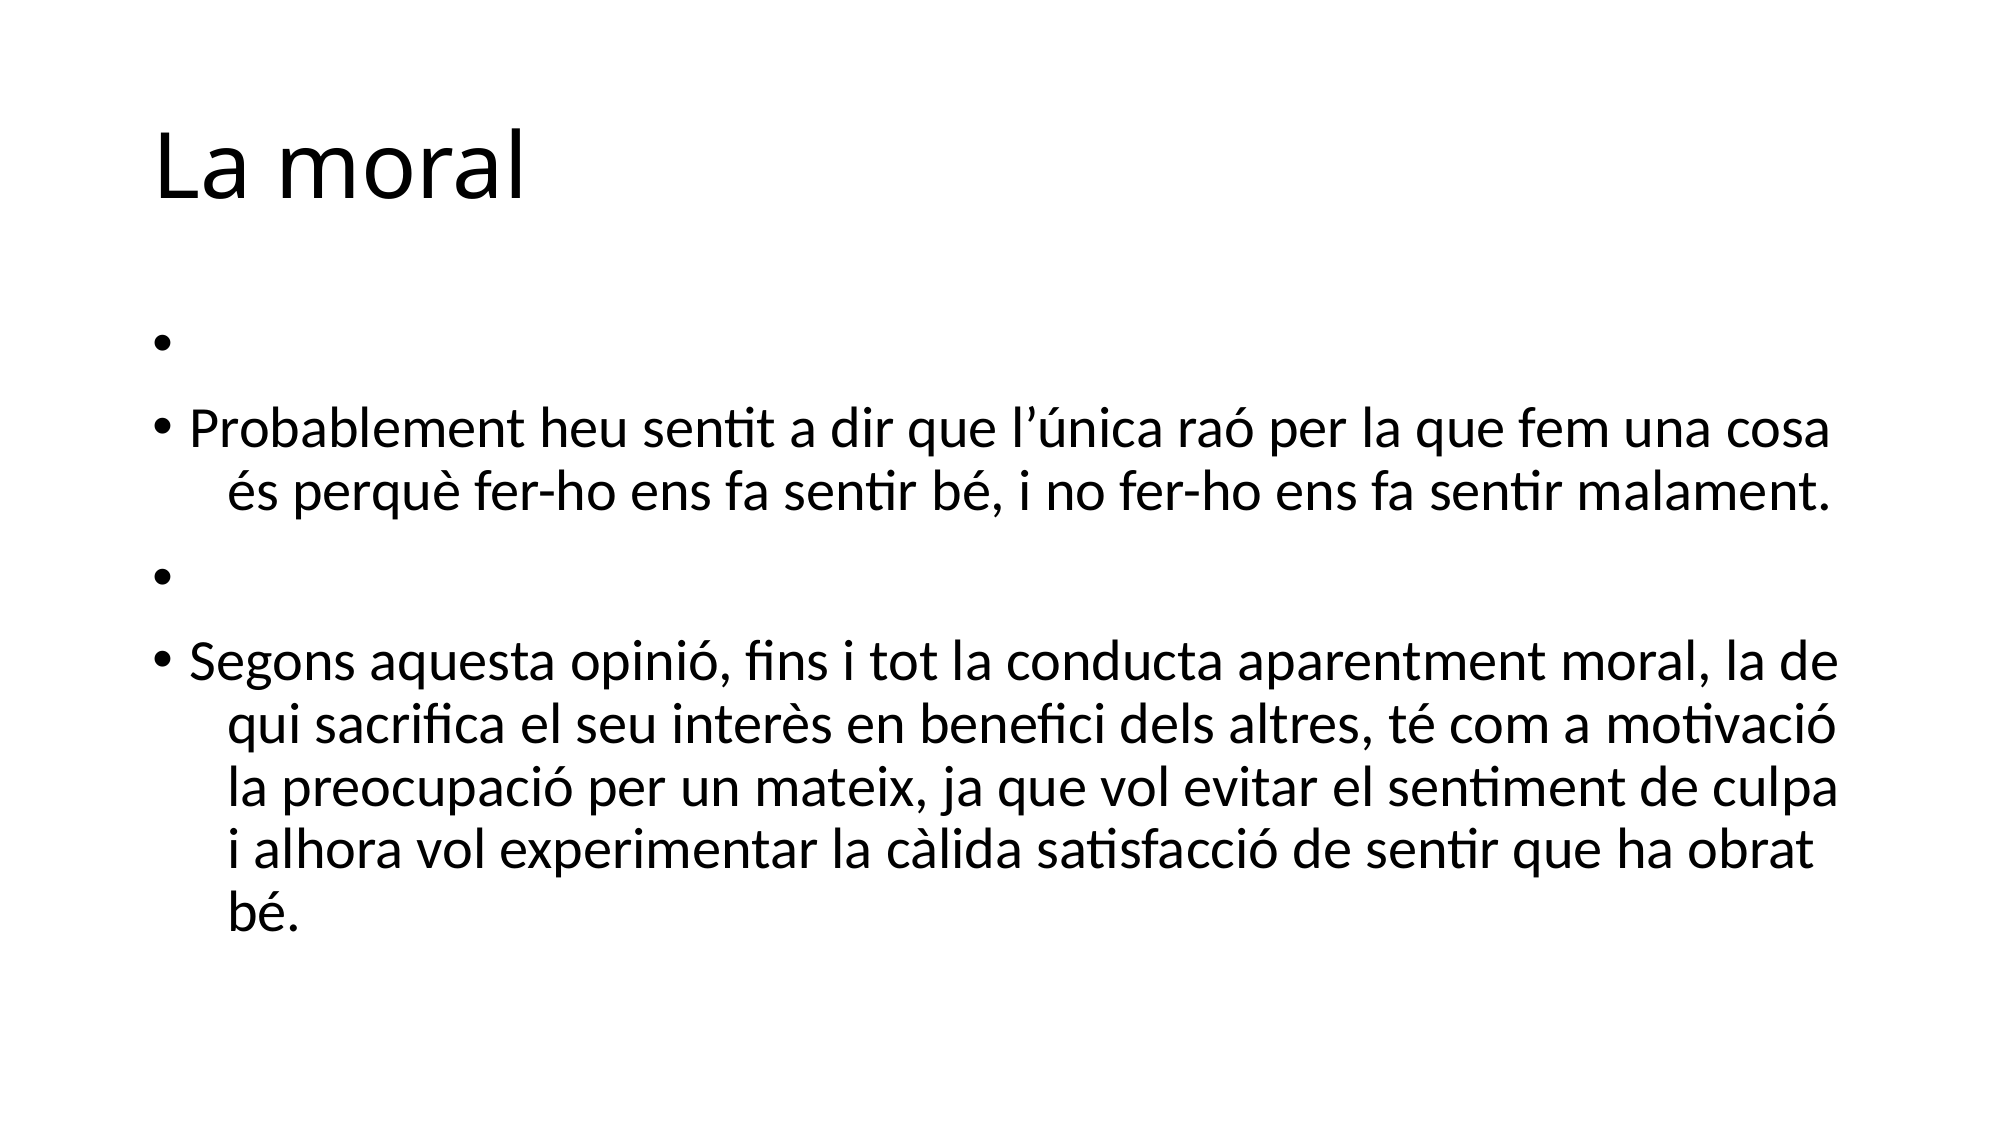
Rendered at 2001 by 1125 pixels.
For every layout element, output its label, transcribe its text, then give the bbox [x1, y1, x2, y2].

list Probablement heu sentit a dir que l’única raó per la que fem una cosa és perquè fer-ho ens fa sentir bé, i no fer-ho ens fa sentir malament. Segons aquesta opinió, fins i tot la conducta aparentment moral, la de qui sacrifica el seu interès en benefici dels altres, té com a motivació la preocupació per un mateix, ja que vol evitar el sentiment de culpa i alhora vol experimentar la càlida satisfacció de sentir que ha obrat bé. [137, 299, 1863, 1014]
title La moral [137, 59, 1863, 278]
